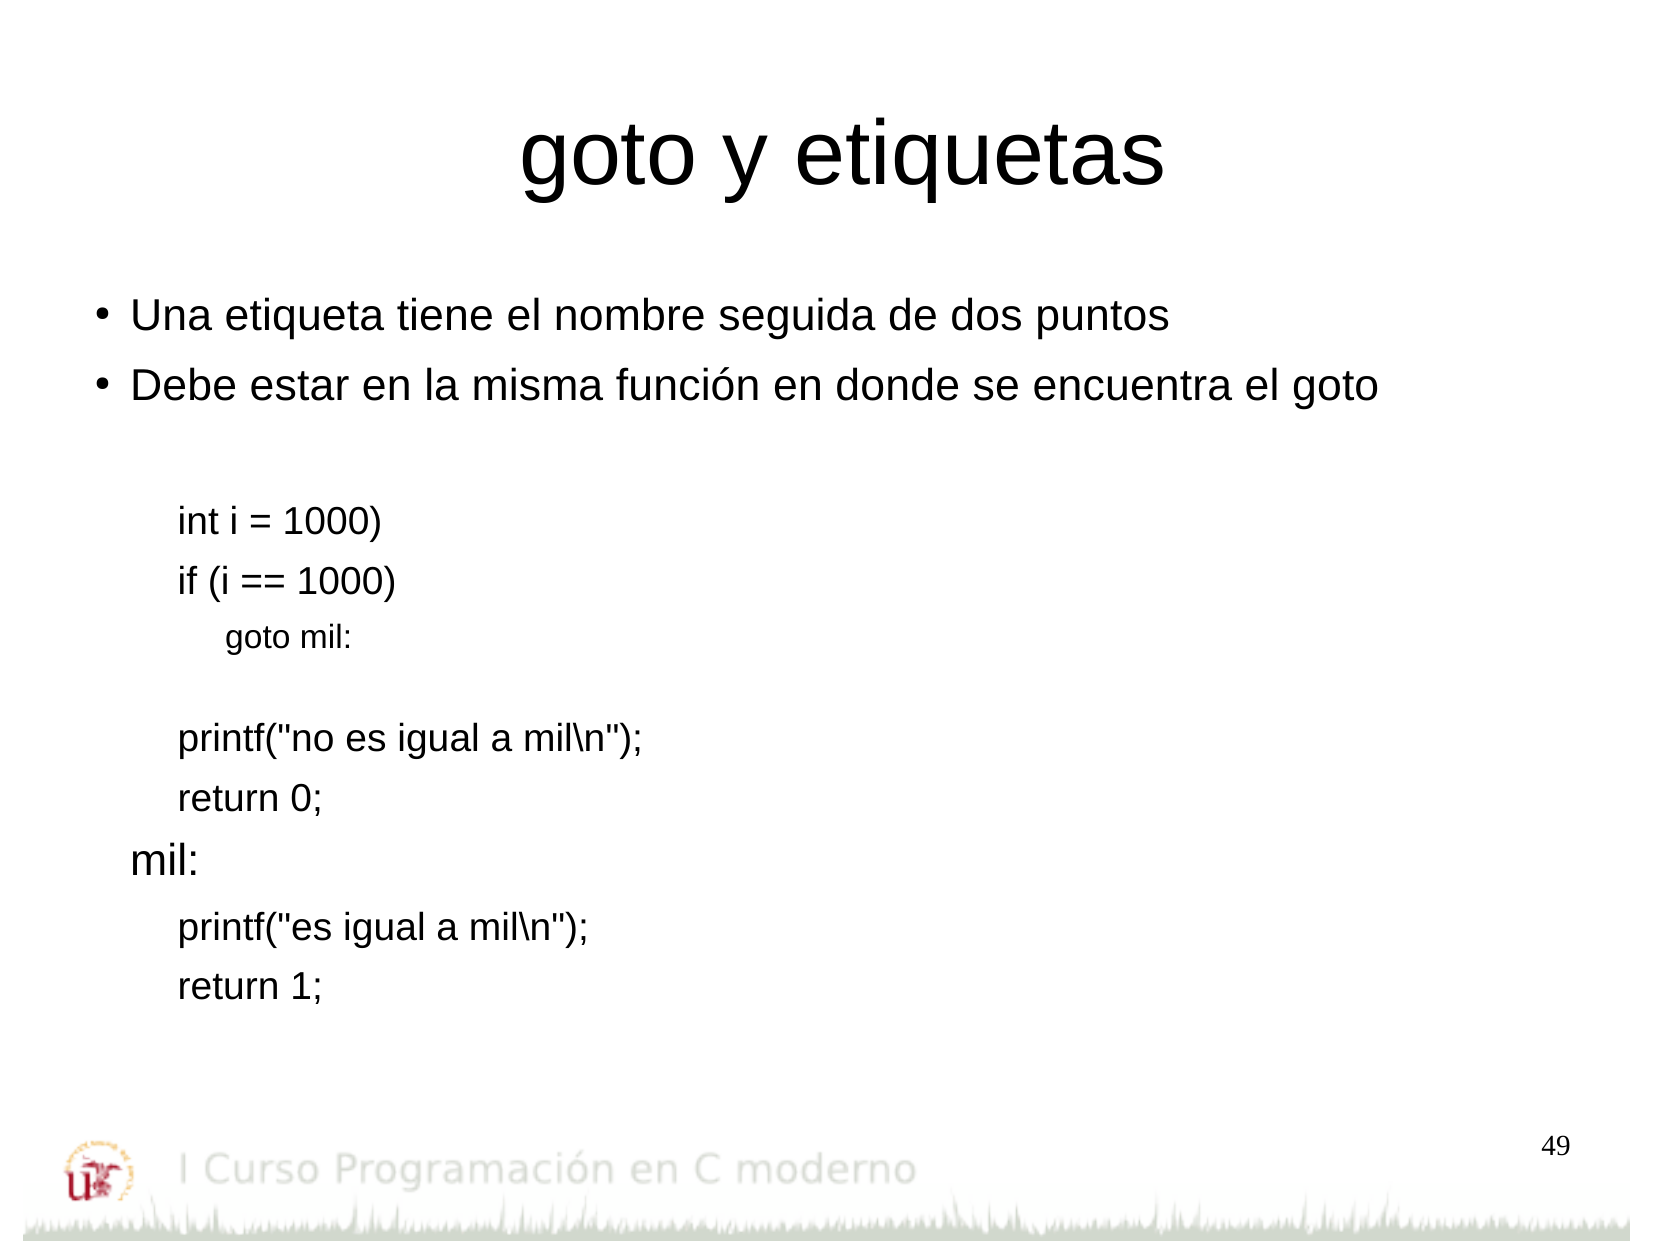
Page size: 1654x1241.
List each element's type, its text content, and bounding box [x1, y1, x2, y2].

list Una etiqueta tiene el nombre seguida de dos puntos Debe estar en la misma función en donde se encuentra el goto int i = 1000) if (i == 1000) goto mil: printf("no es igual a mil\n"); return 0; mil: printf("es igual a mil\n"); return 1; [82, 290, 1538, 1010]
picture [23, 1136, 1630, 1241]
title goto y etiquetas [82, 49, 1571, 257]
